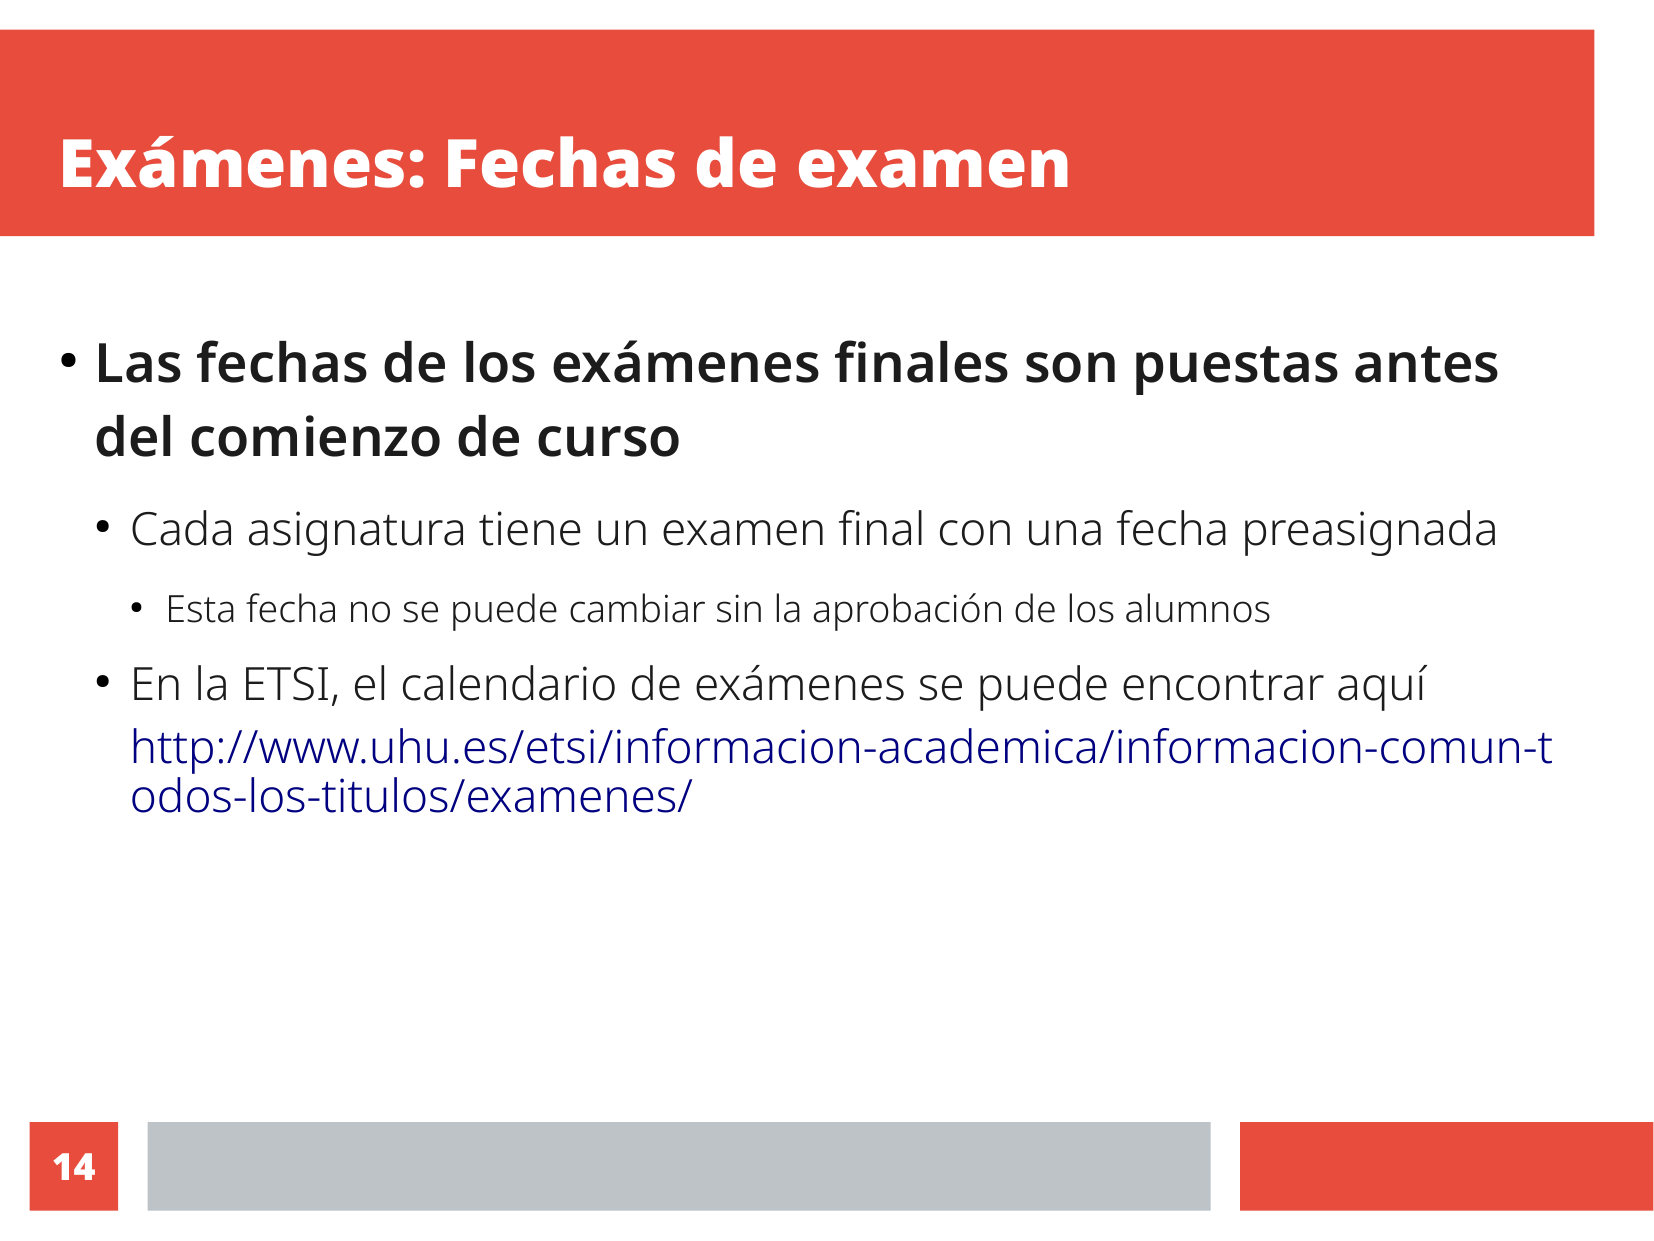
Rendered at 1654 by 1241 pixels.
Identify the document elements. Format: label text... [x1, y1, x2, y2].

title Exámenes: Fechas de examen [59, 59, 1595, 207]
list Las fechas de los exámenes finales son puestas antes del comienzo de curso Cada asignatura tiene un examen final con una fecha preasignada Esta fecha no se puede cambiar sin la aprobación de los alumnos En la ETSI, el calendario de exámenes se puede encontrar aquí http://www.uhu.es/etsi/informacion-academica/informacion-comun-todos-los-titulos/examenes/ [59, 324, 1565, 1093]
